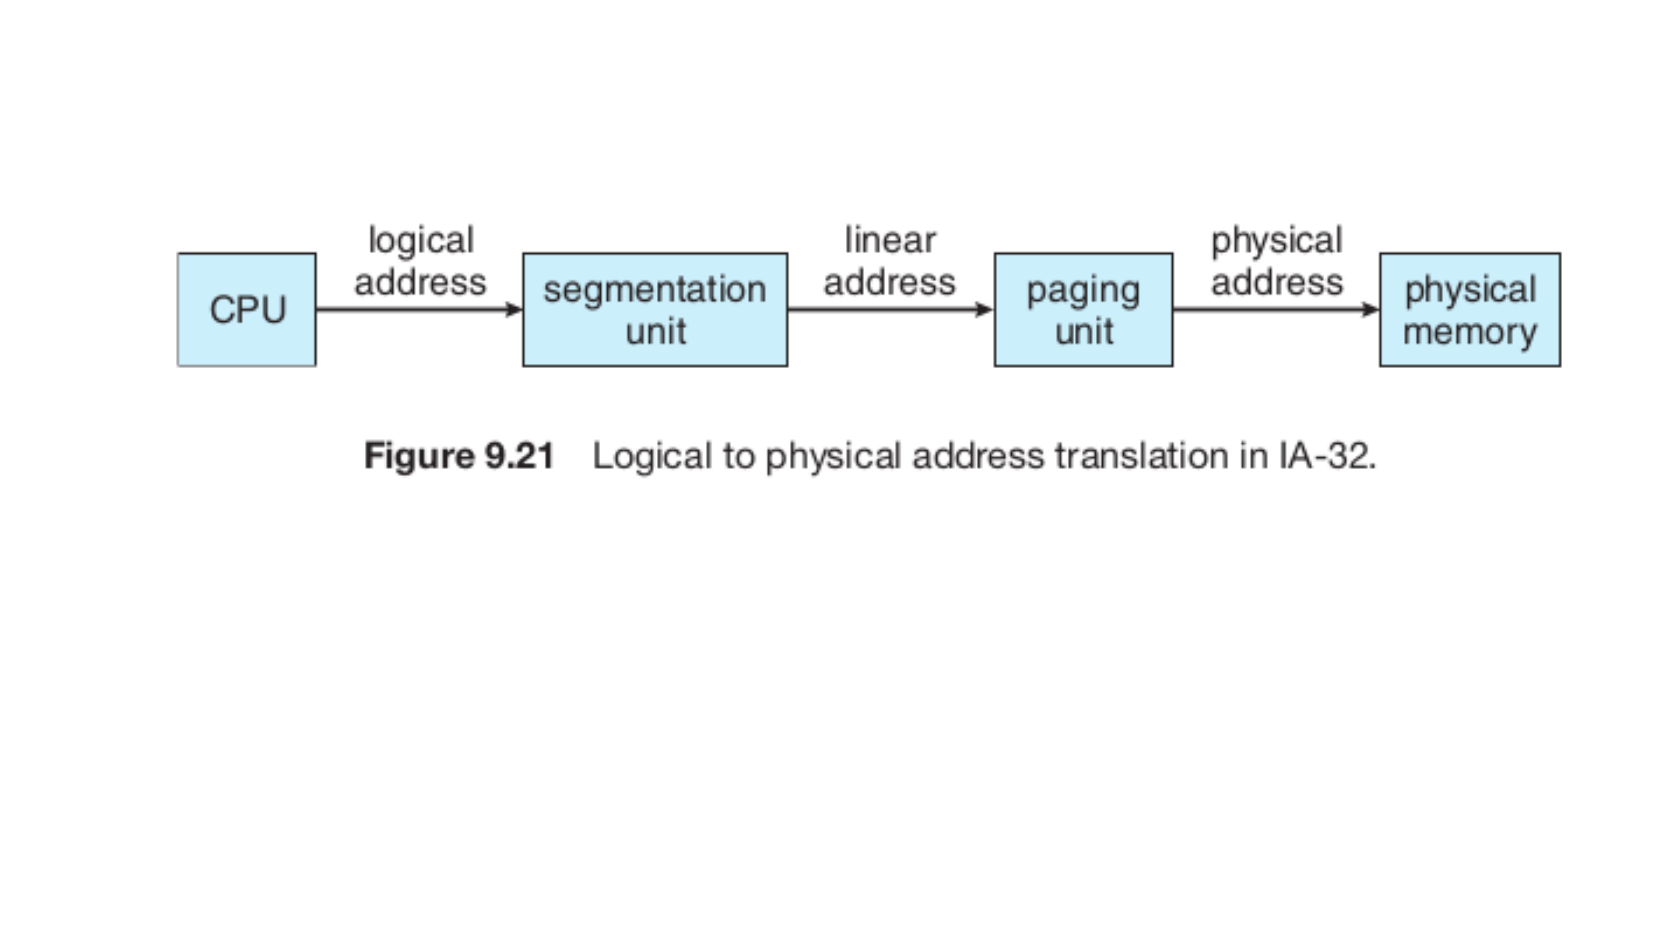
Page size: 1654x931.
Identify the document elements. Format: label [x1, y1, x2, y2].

picture [168, 138, 1576, 497]
